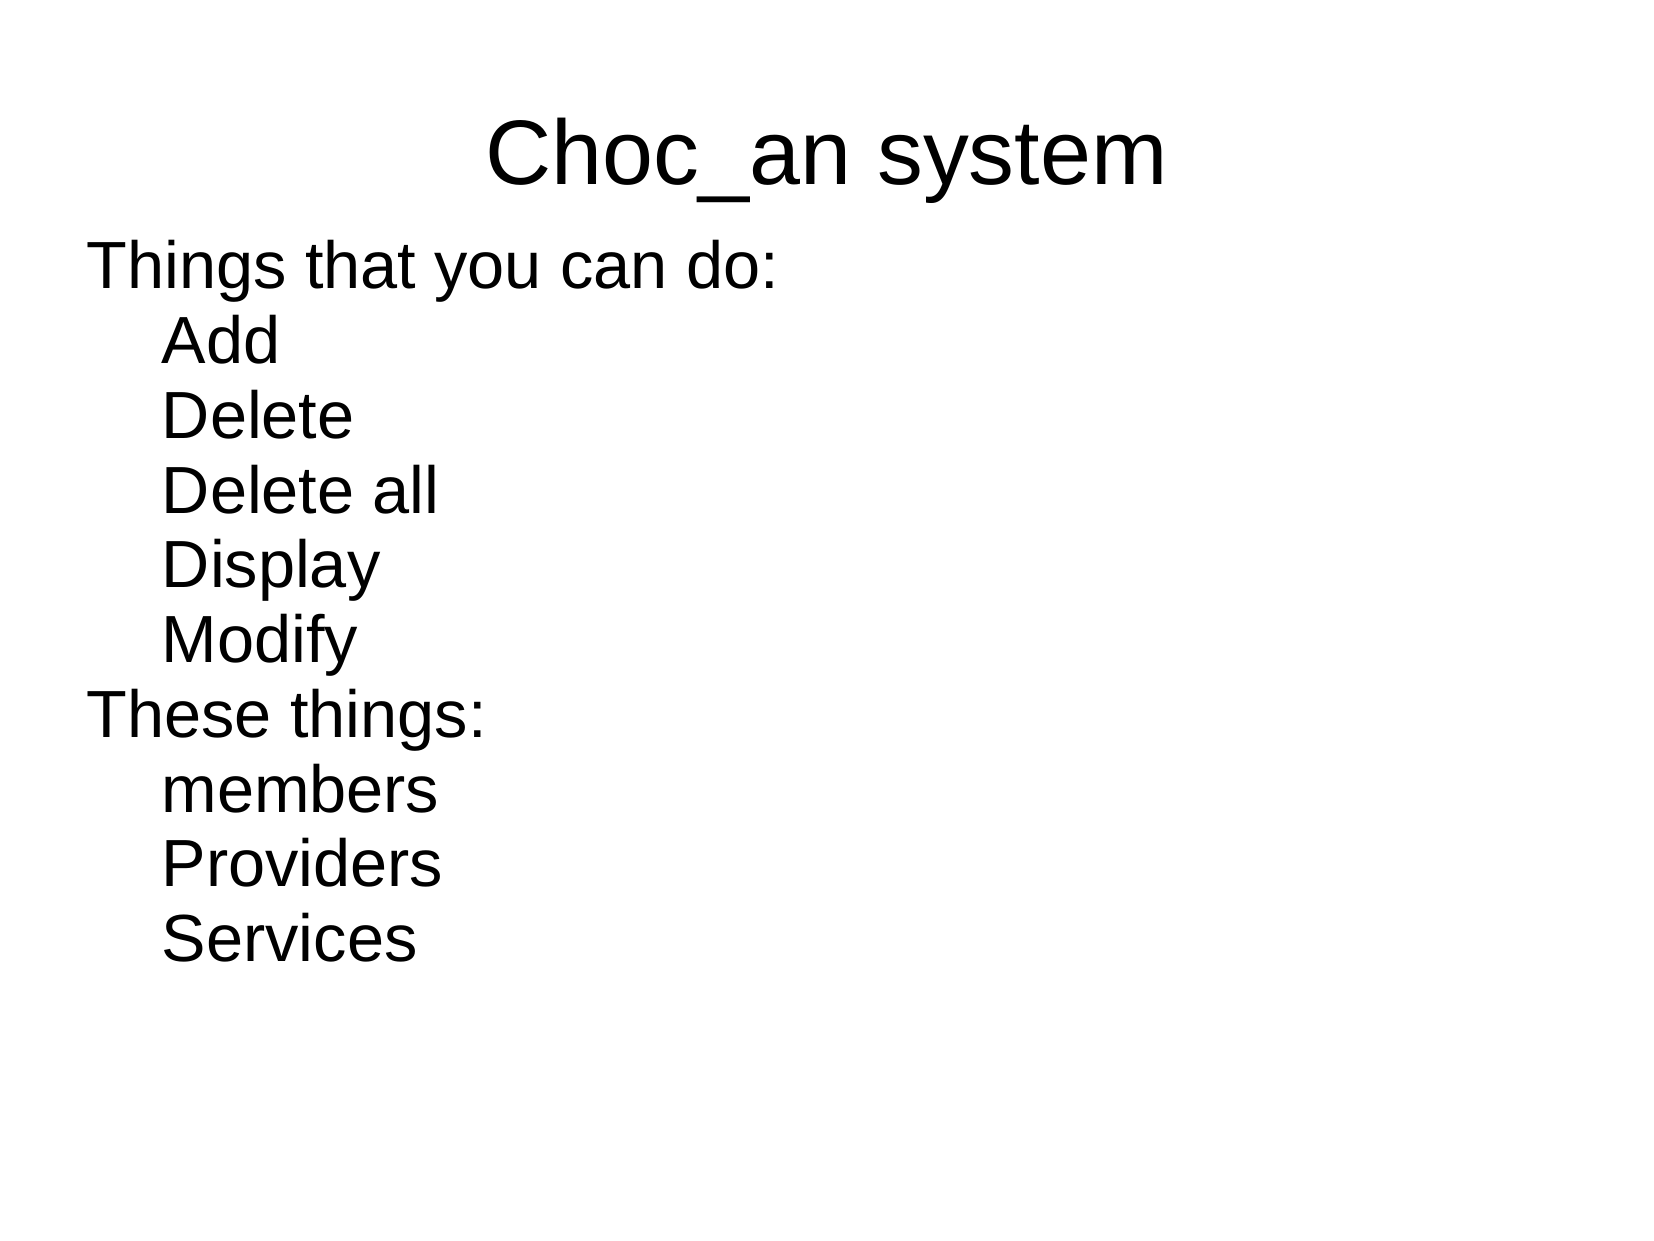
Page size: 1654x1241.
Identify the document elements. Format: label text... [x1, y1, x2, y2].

subtitle Things that you can do: Add Delete Delete all Display Modify These things: members Providers Services [86, 228, 1471, 1241]
title Choc_an system [82, 49, 1571, 257]
